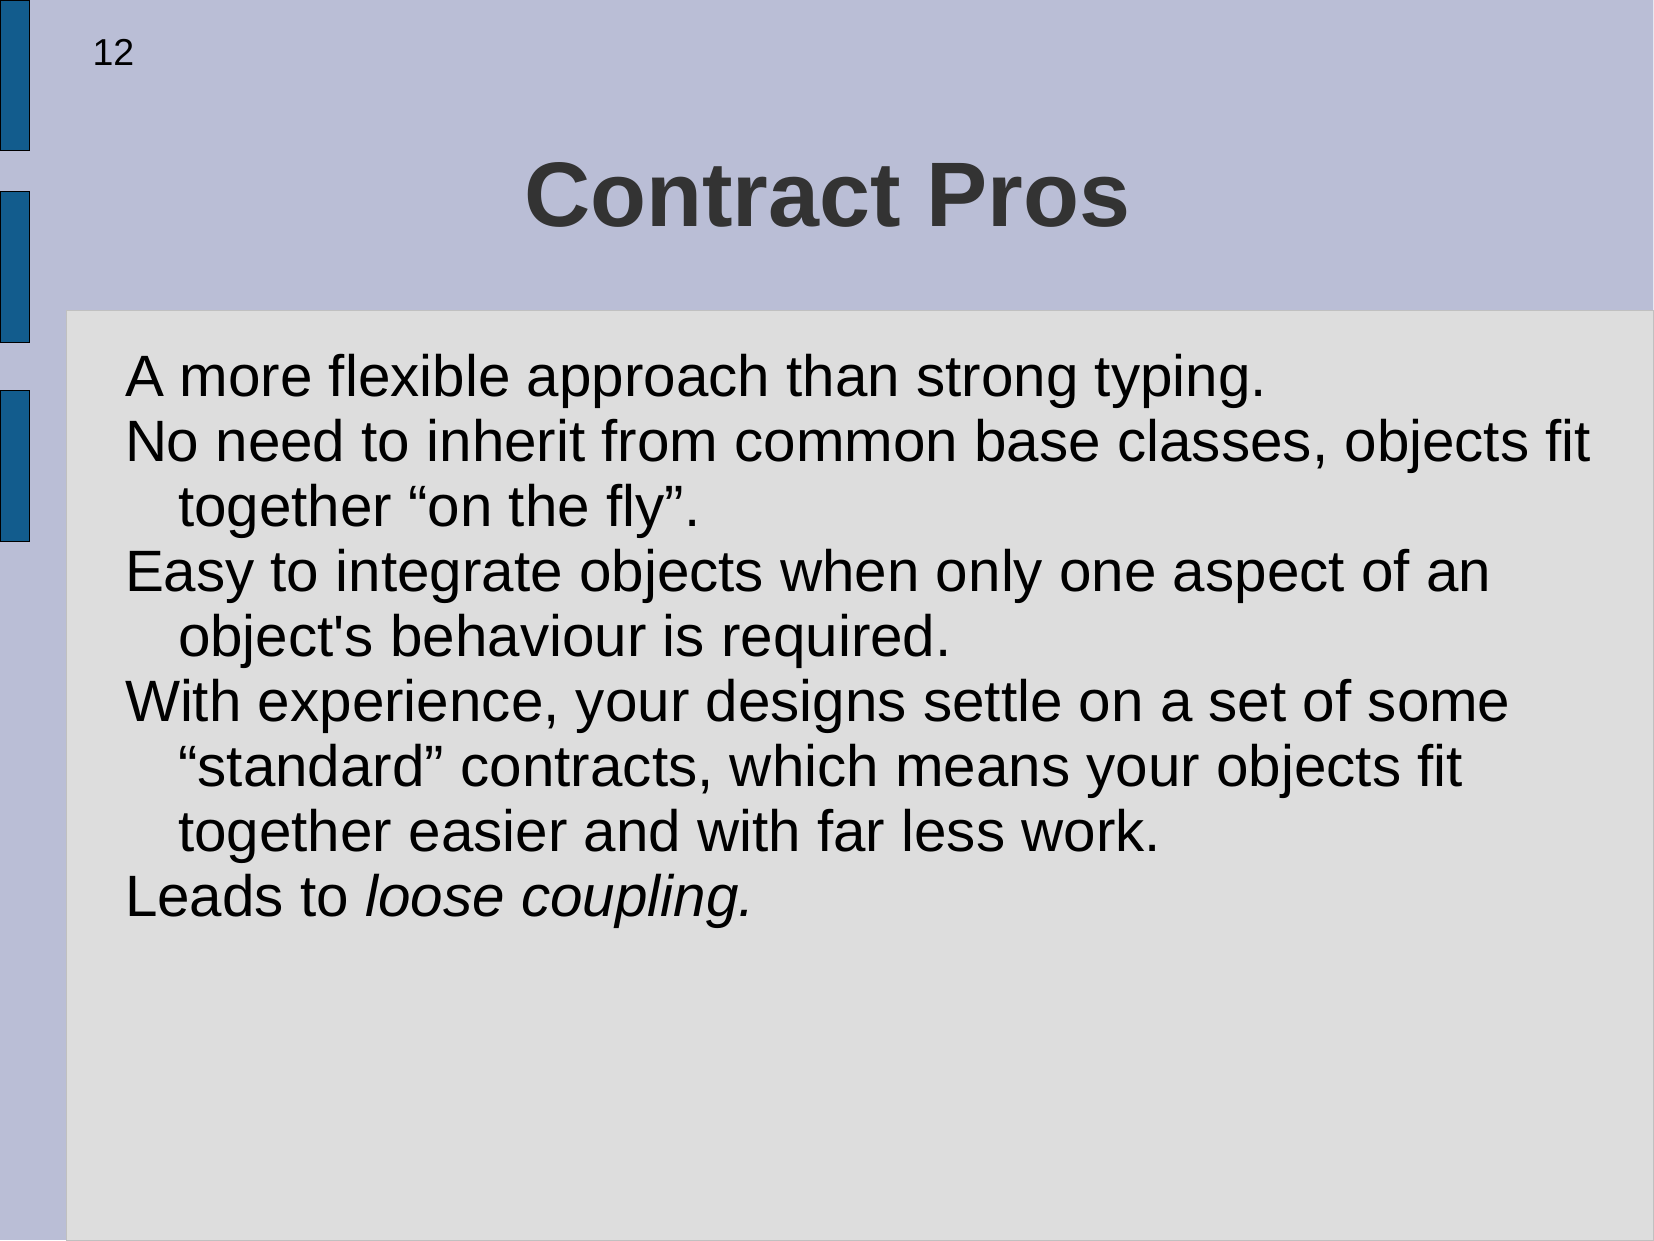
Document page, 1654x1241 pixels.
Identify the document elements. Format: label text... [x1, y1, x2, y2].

title Contract Pros [121, 91, 1534, 299]
text_box <number> [116, 23, 240, 97]
list A more flexible approach than strong typing. No need to inherit from common base classes, objects fit together “on the fly”. Easy to integrate objects when only one aspect of an object's behaviour is required. With experience, your designs settle on a set of some “standard” contracts, which means your objects fit together easier and with far less work. Leads to loose coupling. [107, 343, 1606, 1125]
